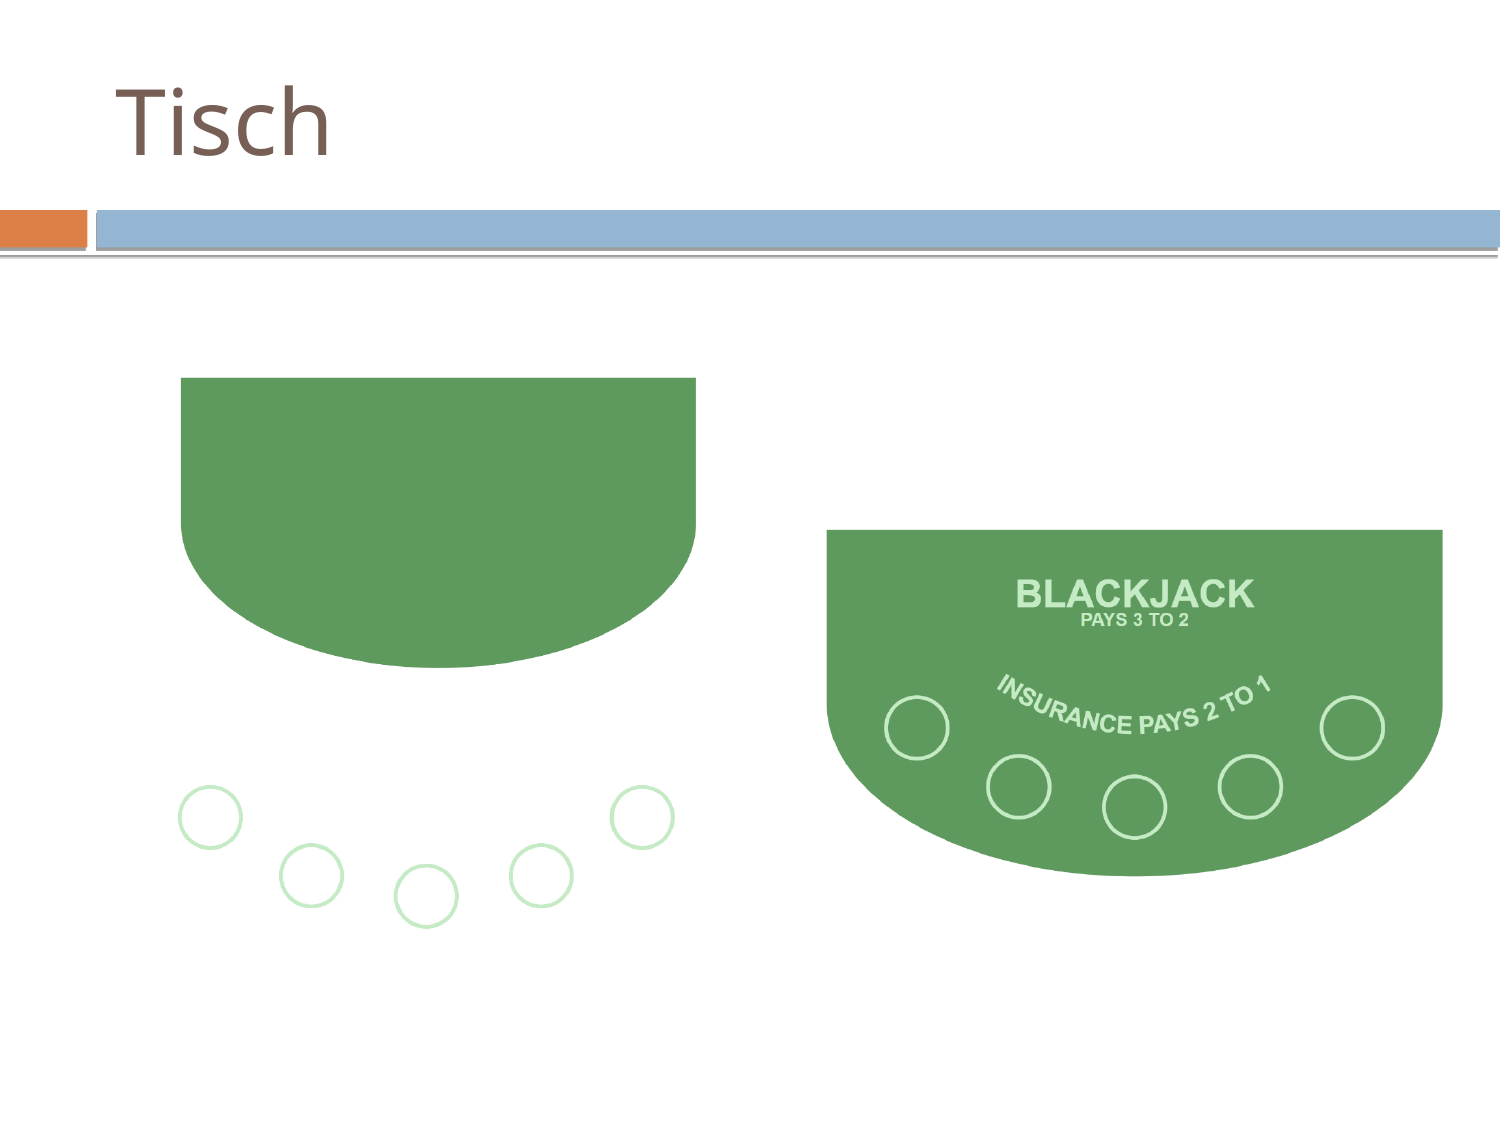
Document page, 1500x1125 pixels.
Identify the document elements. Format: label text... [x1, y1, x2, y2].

picture [820, 525, 1464, 881]
picture [171, 773, 689, 936]
title Tisch [100, 37, 1438, 200]
picture [176, 375, 700, 676]
